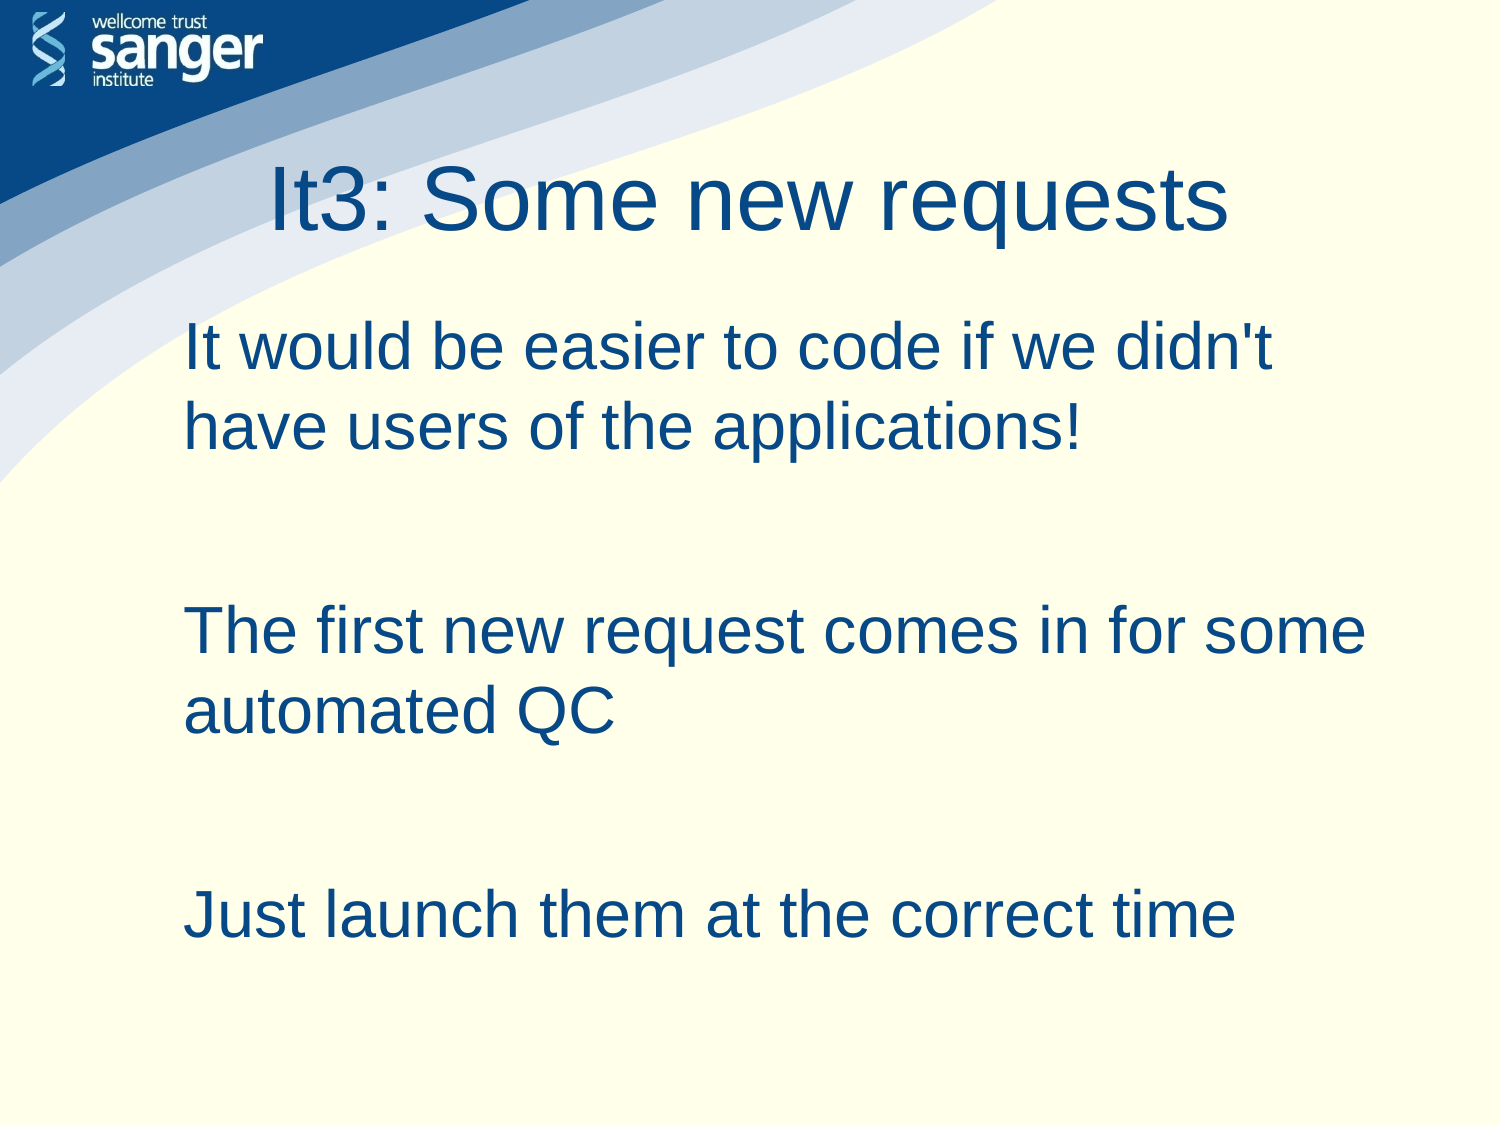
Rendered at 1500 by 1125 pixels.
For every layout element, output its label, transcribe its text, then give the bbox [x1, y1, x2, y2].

title It3: Some new requests [112, 75, 1388, 295]
list It would be easier to code if we didn't have users of the applications! The first new request comes in for some automated QC Just launch them at the correct time [112, 295, 1388, 971]
picture [12, 12, 263, 86]
